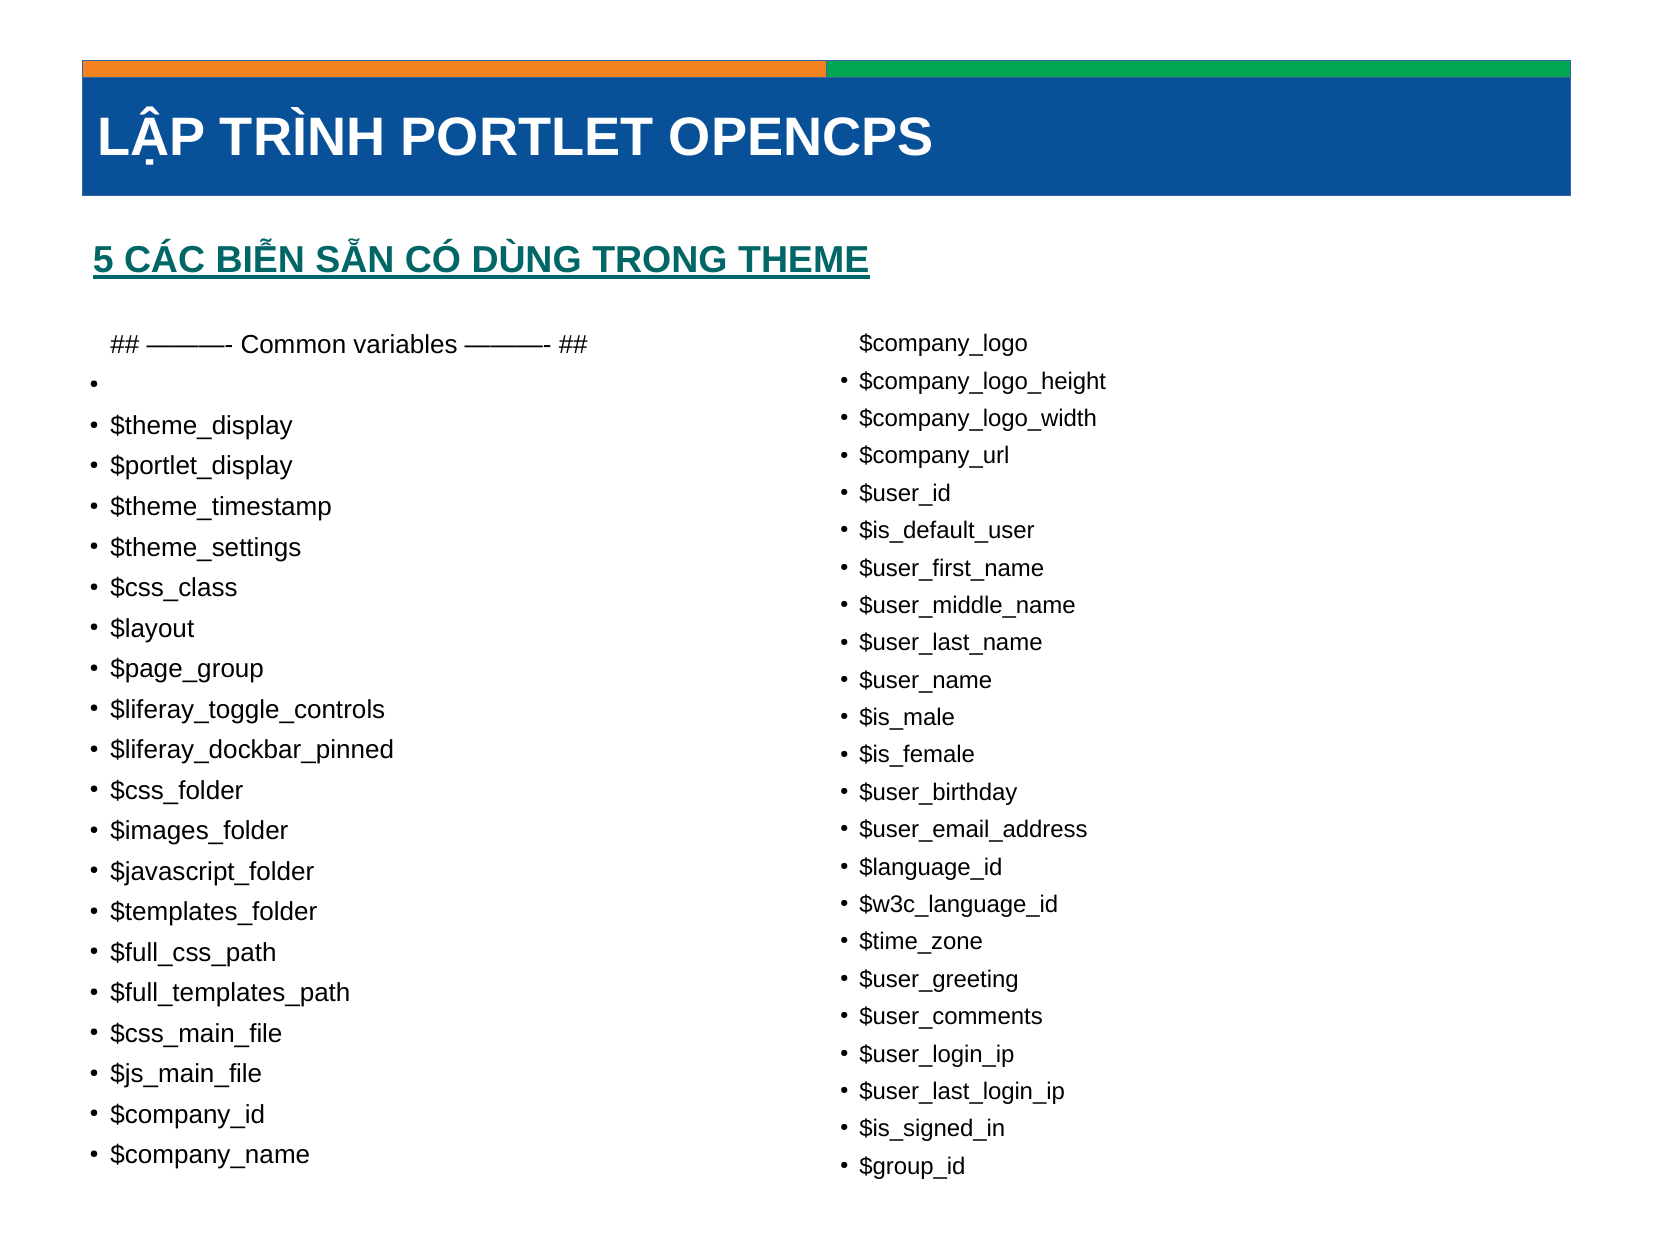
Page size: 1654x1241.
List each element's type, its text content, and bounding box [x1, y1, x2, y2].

text_box LẬP TRÌNH PORTLET OPENCPS [82, 78, 1571, 196]
text_box [82, 60, 1571, 78]
list $company_logo $company_logo_height $company_logo_width $company_url $user_id $is_default_user $user_first_name $user_middle_name $user_last_name $user_name $is_male $is_female $user_birthday $user_email_address $language_id $w3c_language_id $time_zone $user_greeting $user_comments $user_login_ip $user_last_login_ip $is_signed_in $group_id [833, 330, 1561, 1186]
text_box 5 CÁC BIỄN SẴN CÓ DÙNG TRONG THEME [78, 230, 1576, 297]
list ## ———- Common variables ———- ## $theme_display $portlet_display $theme_timestamp $theme_settings $css_class $layout $page_group $liferay_toggle_controls $liferay_dockbar_pinned $css_folder $images_folder $javascript_folder $templates_folder $full_css_path $full_templates_path $css_main_file $js_main_file $company_id $company_name [82, 330, 809, 1186]
